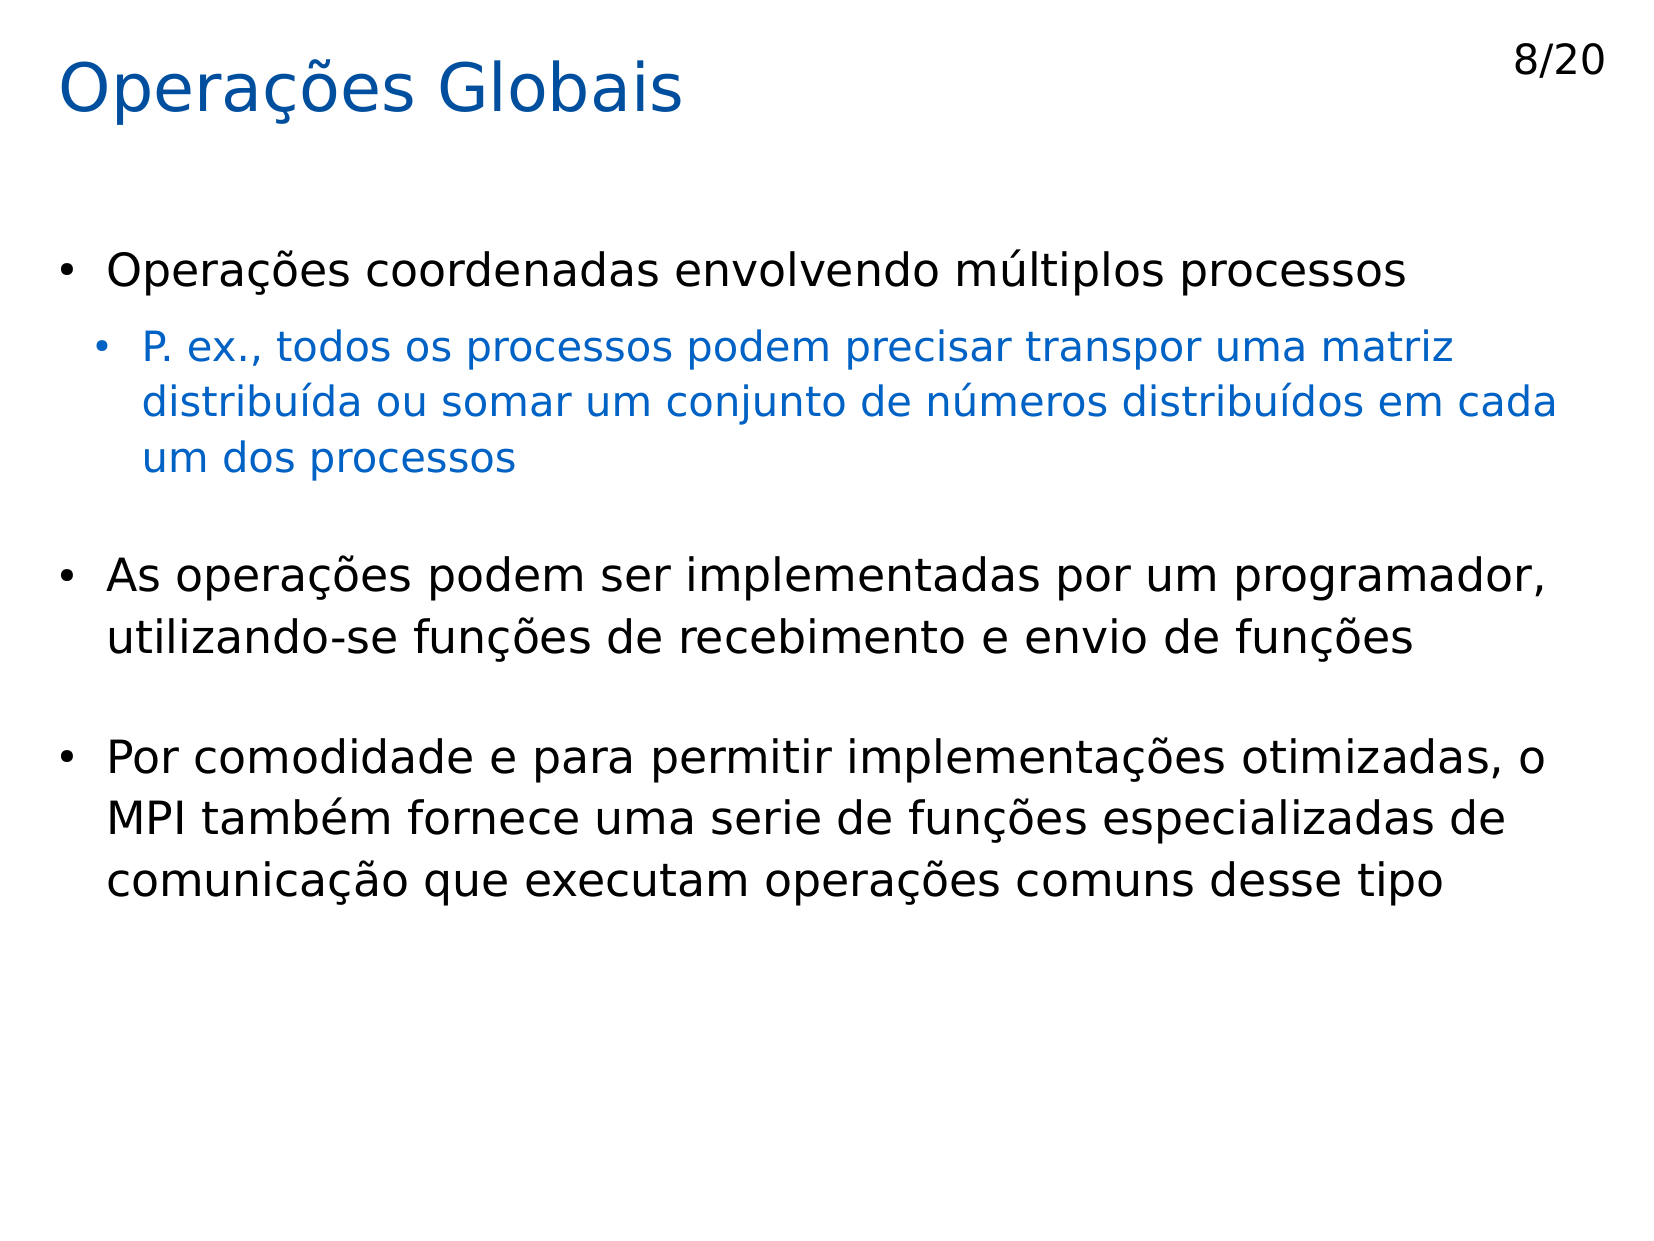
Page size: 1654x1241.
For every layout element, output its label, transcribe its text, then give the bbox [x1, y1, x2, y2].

title Operações Globais [59, 29, 1506, 148]
list Operações coordenadas envolvendo múltiplos processos P. ex., todos os processos podem precisar transpor uma matriz distribuída ou somar um conjunto de números distribuídos em cada um dos processos As operações podem ser implementadas por um programador, utilizando-se funções de recebimento e envio de funções Por comodidade e para permitir implementações otimizadas, o MPI também fornece uma serie de funções especializadas de comunicação que executam operações comuns desse tipo [59, 236, 1595, 1211]
